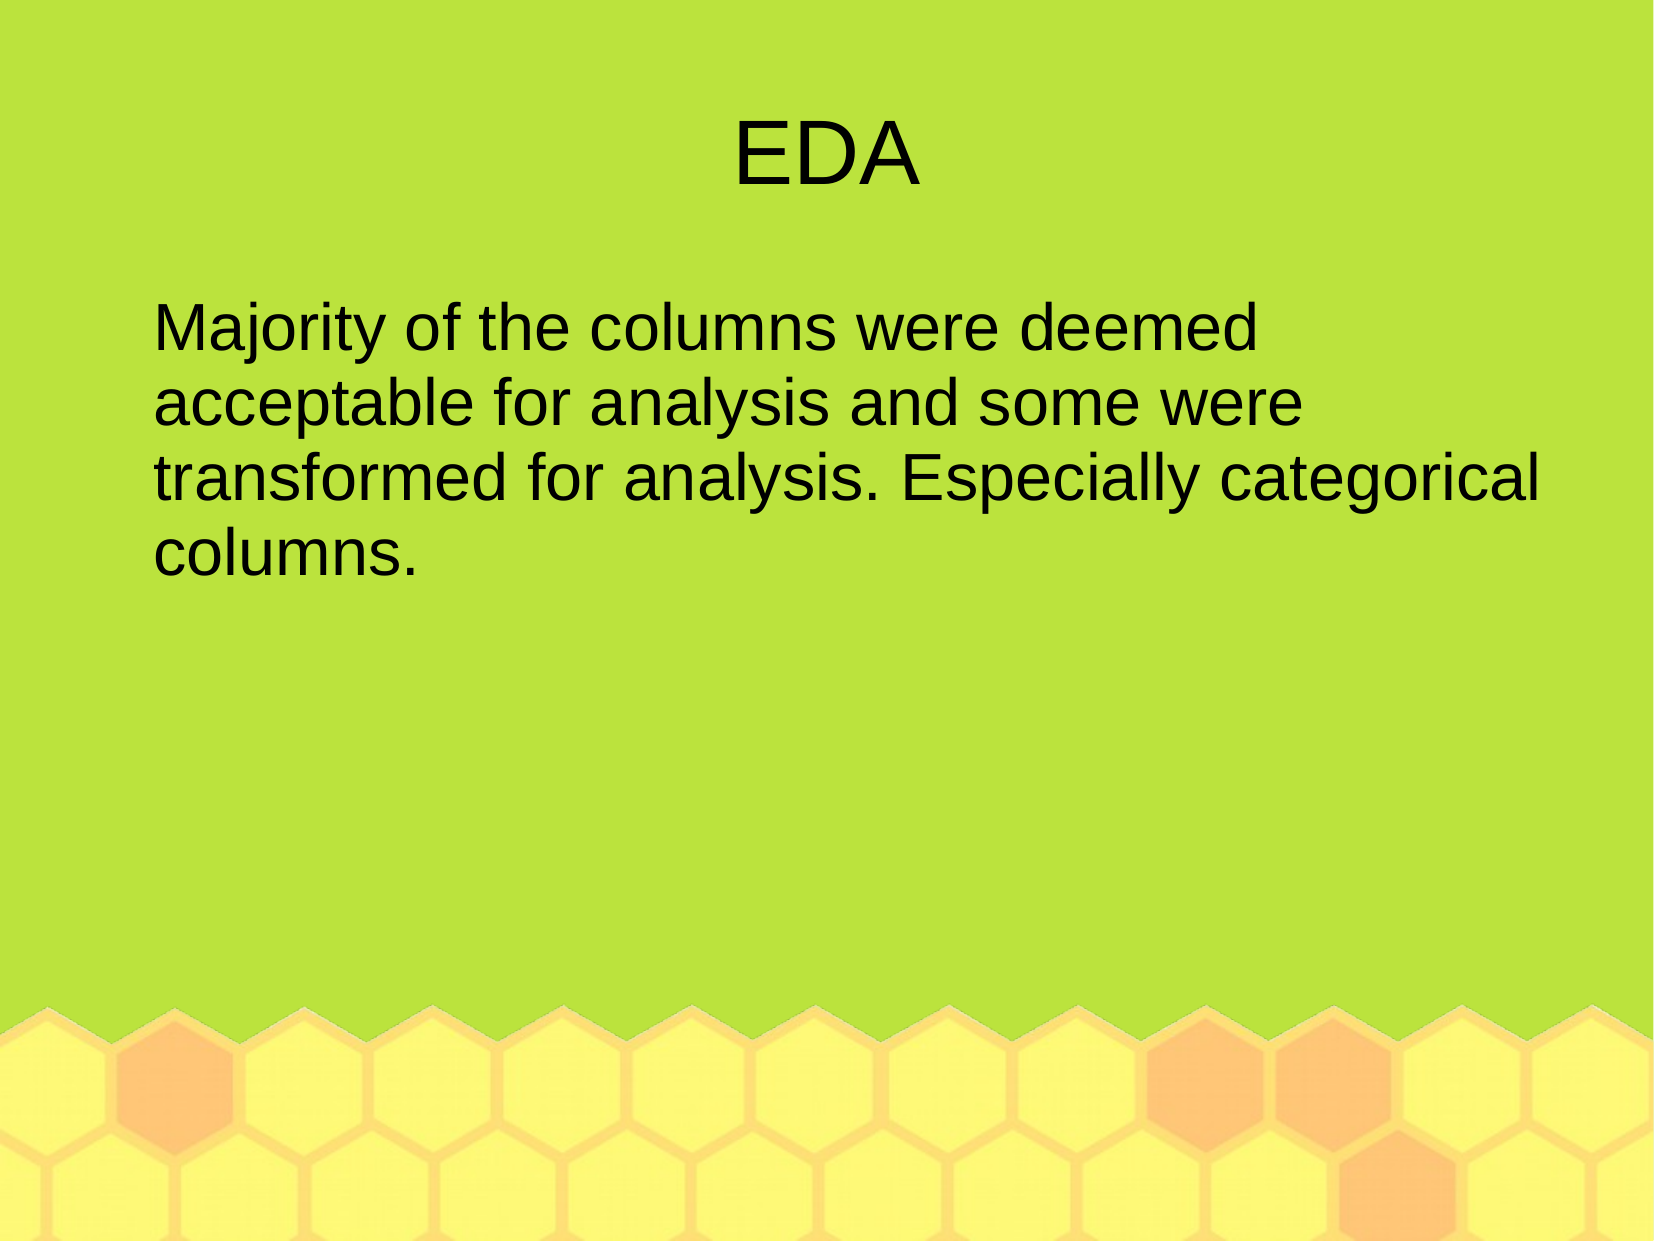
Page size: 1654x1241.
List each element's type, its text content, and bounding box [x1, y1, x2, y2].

title EDA [82, 49, 1571, 257]
picture [0, 1001, 1654, 1241]
list Majority of the columns were deemed acceptable for analysis and some were transformed for analysis. Especially categorical columns. [82, 290, 1571, 1010]
